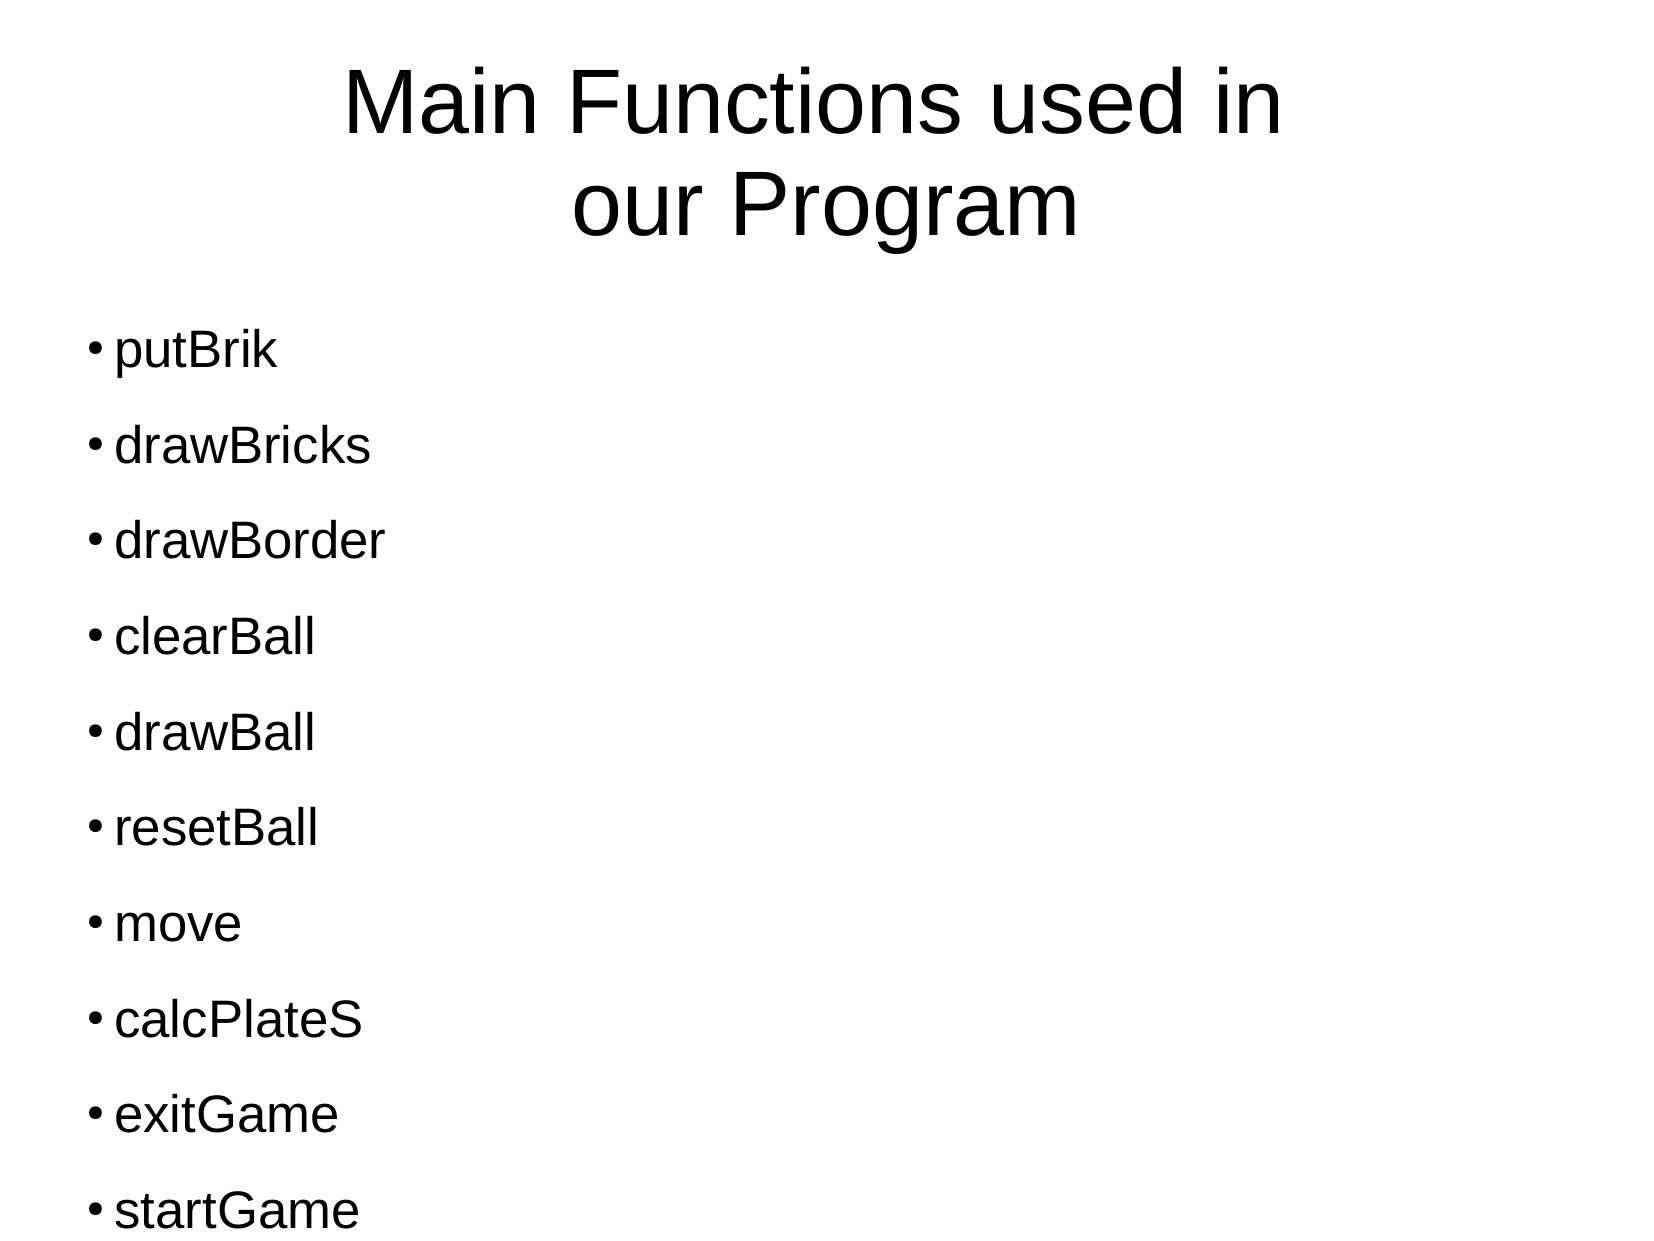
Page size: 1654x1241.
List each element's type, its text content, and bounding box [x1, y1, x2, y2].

list putBrik drawBricks drawBorder clearBall drawBall resetBall move calcPlateS exitGame startGame [82, 290, 1571, 1241]
title Main Functions used in our Program [82, 49, 1571, 257]
